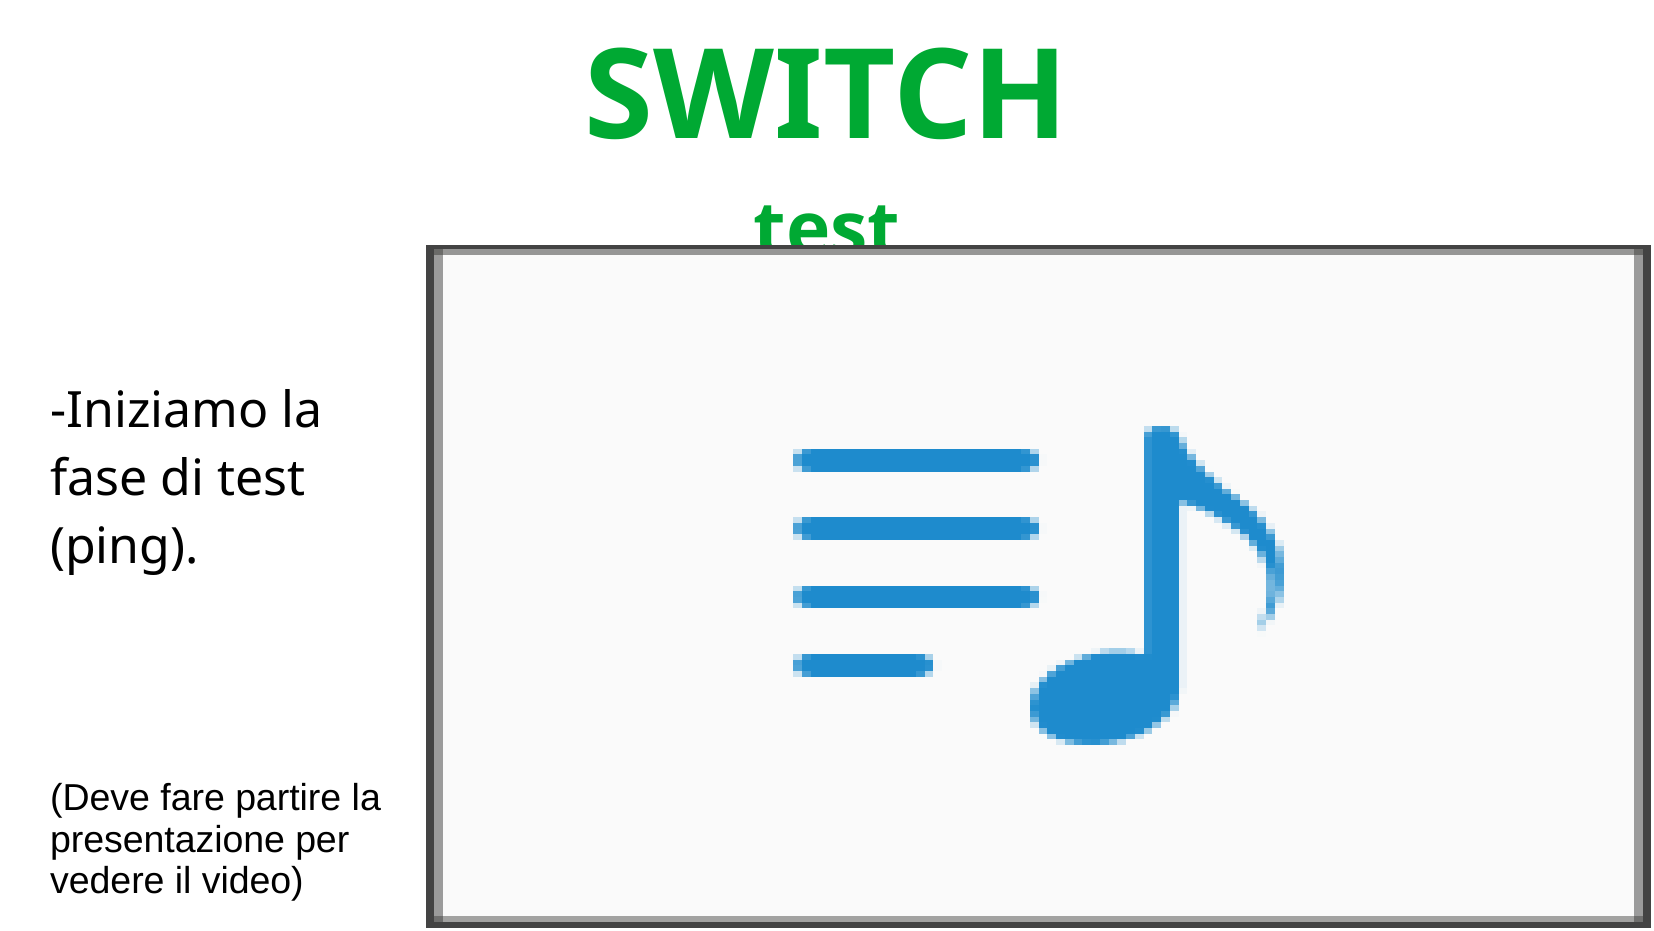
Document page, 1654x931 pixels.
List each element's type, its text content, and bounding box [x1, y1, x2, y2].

text_box (Deve fare partire la presentazione per vedere il video) [35, 768, 425, 910]
text_box -Iniziamo la fase di test (ping). [35, 366, 414, 558]
text_box [425, 244, 1652, 929]
title SWITCH test [82, 23, 1571, 260]
